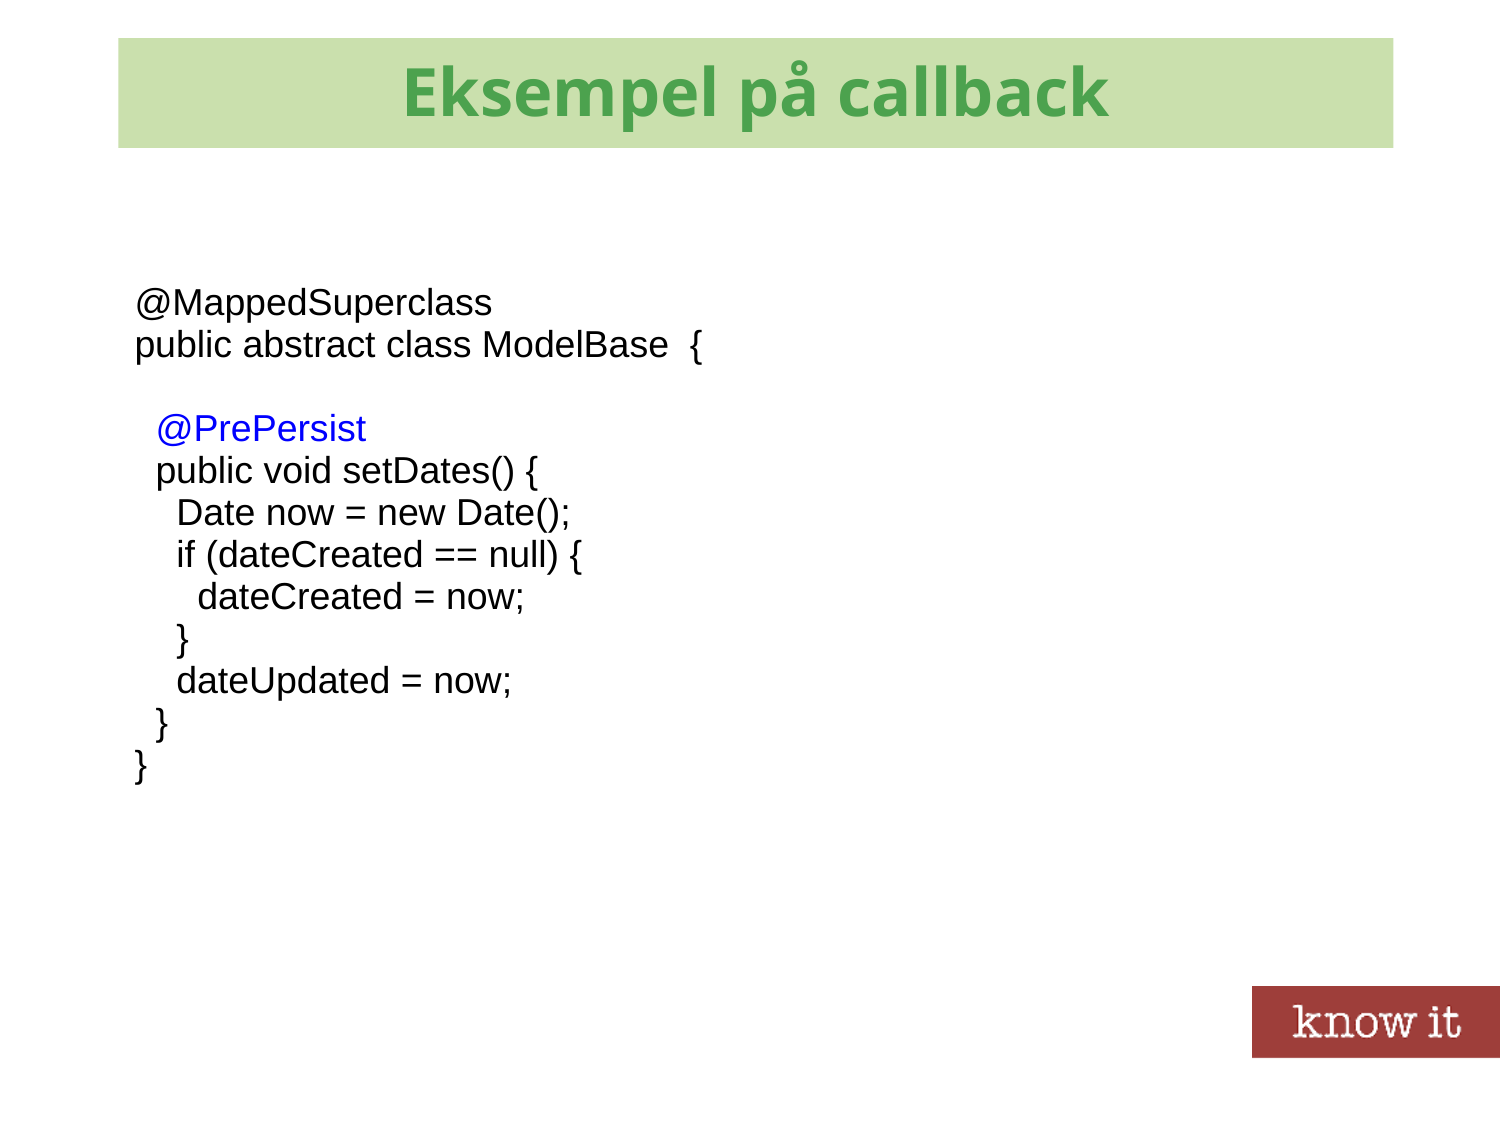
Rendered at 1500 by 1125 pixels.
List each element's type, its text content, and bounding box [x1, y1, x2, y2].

text_box Eksempel på callback [118, 38, 1394, 148]
text_box @MappedSuperclass public abstract class ModelBase { @PrePersist public void setDates() { Date now = new Date(); if (dateCreated == null) { dateCreated = now; } dateUpdated = now; } } [119, 274, 1238, 825]
picture [1252, 986, 1500, 1058]
